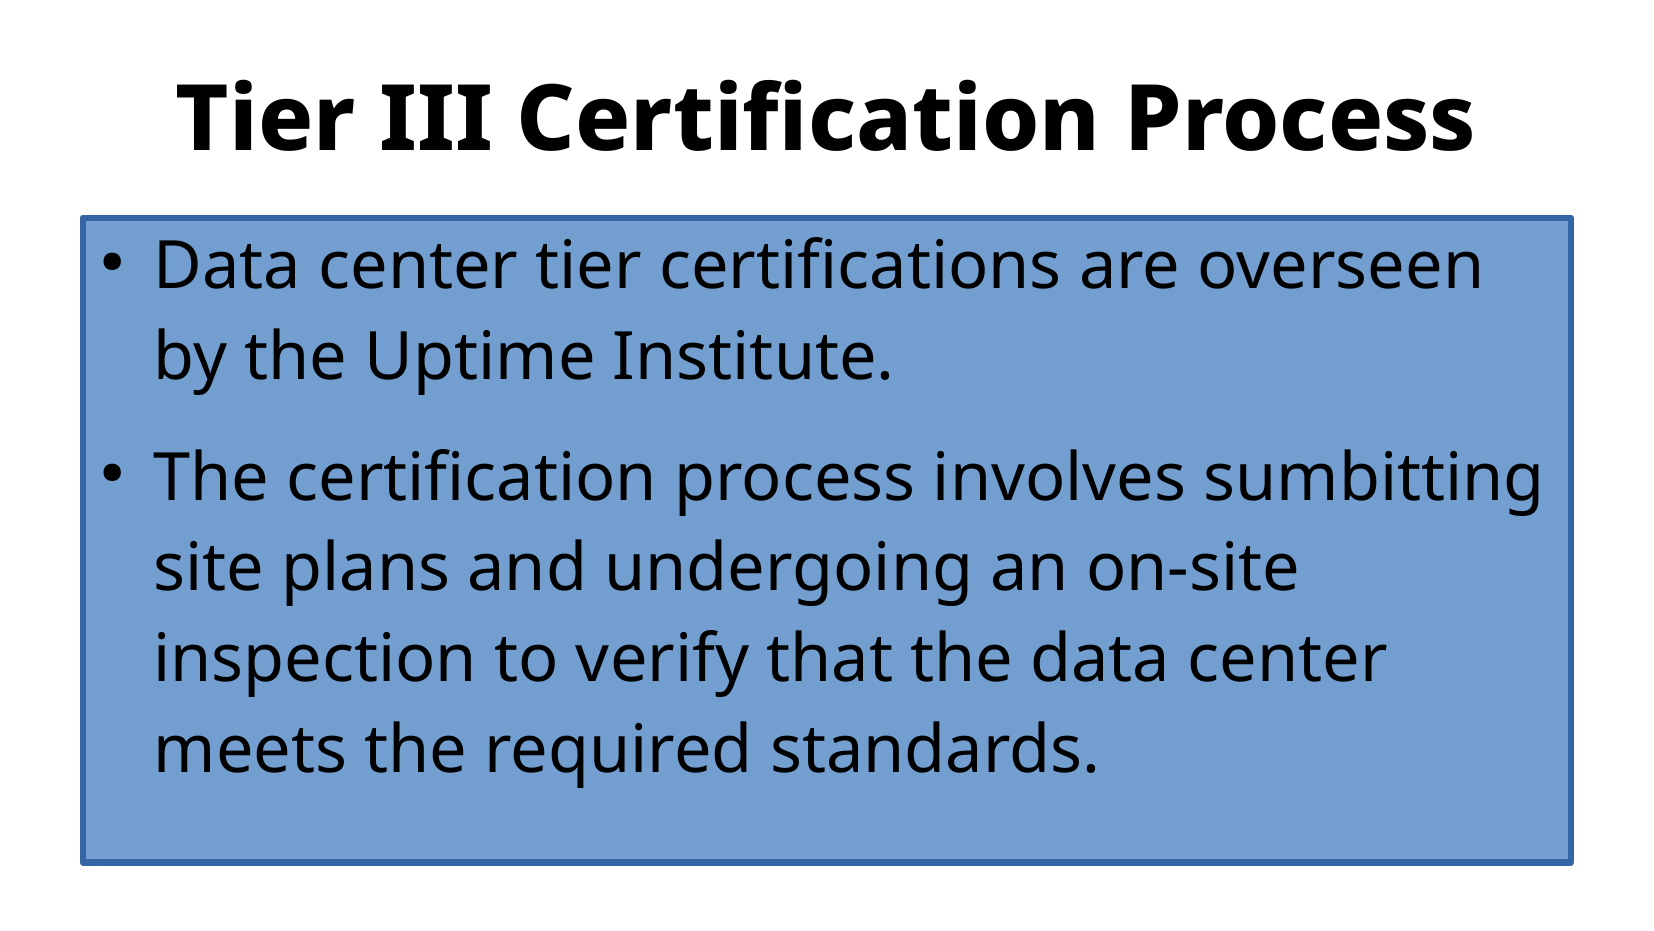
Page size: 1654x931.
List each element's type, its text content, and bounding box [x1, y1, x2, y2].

list Data center tier certifications are overseen by the Uptime Institute. The certification process involves sumbitting site plans and undergoing an on-site inspection to verify that the data center meets the required standards. [82, 217, 1571, 863]
title Tier III Certification Process [82, 37, 1571, 193]
